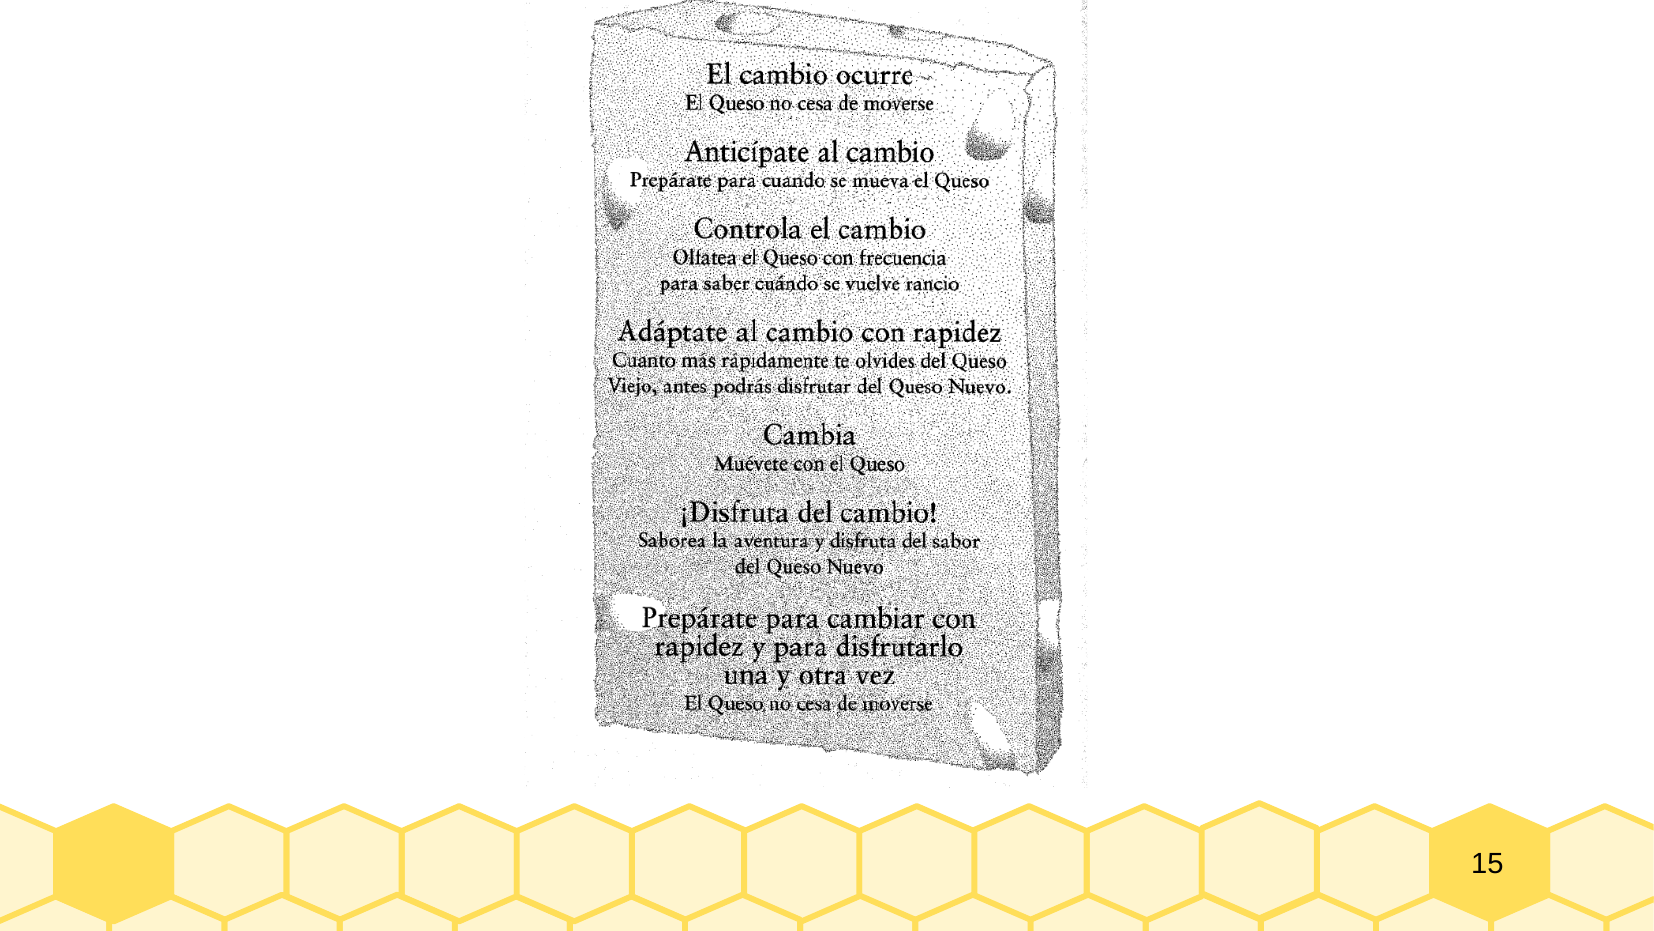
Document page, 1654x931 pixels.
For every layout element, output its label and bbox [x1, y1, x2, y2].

picture [524, 0, 1088, 788]
